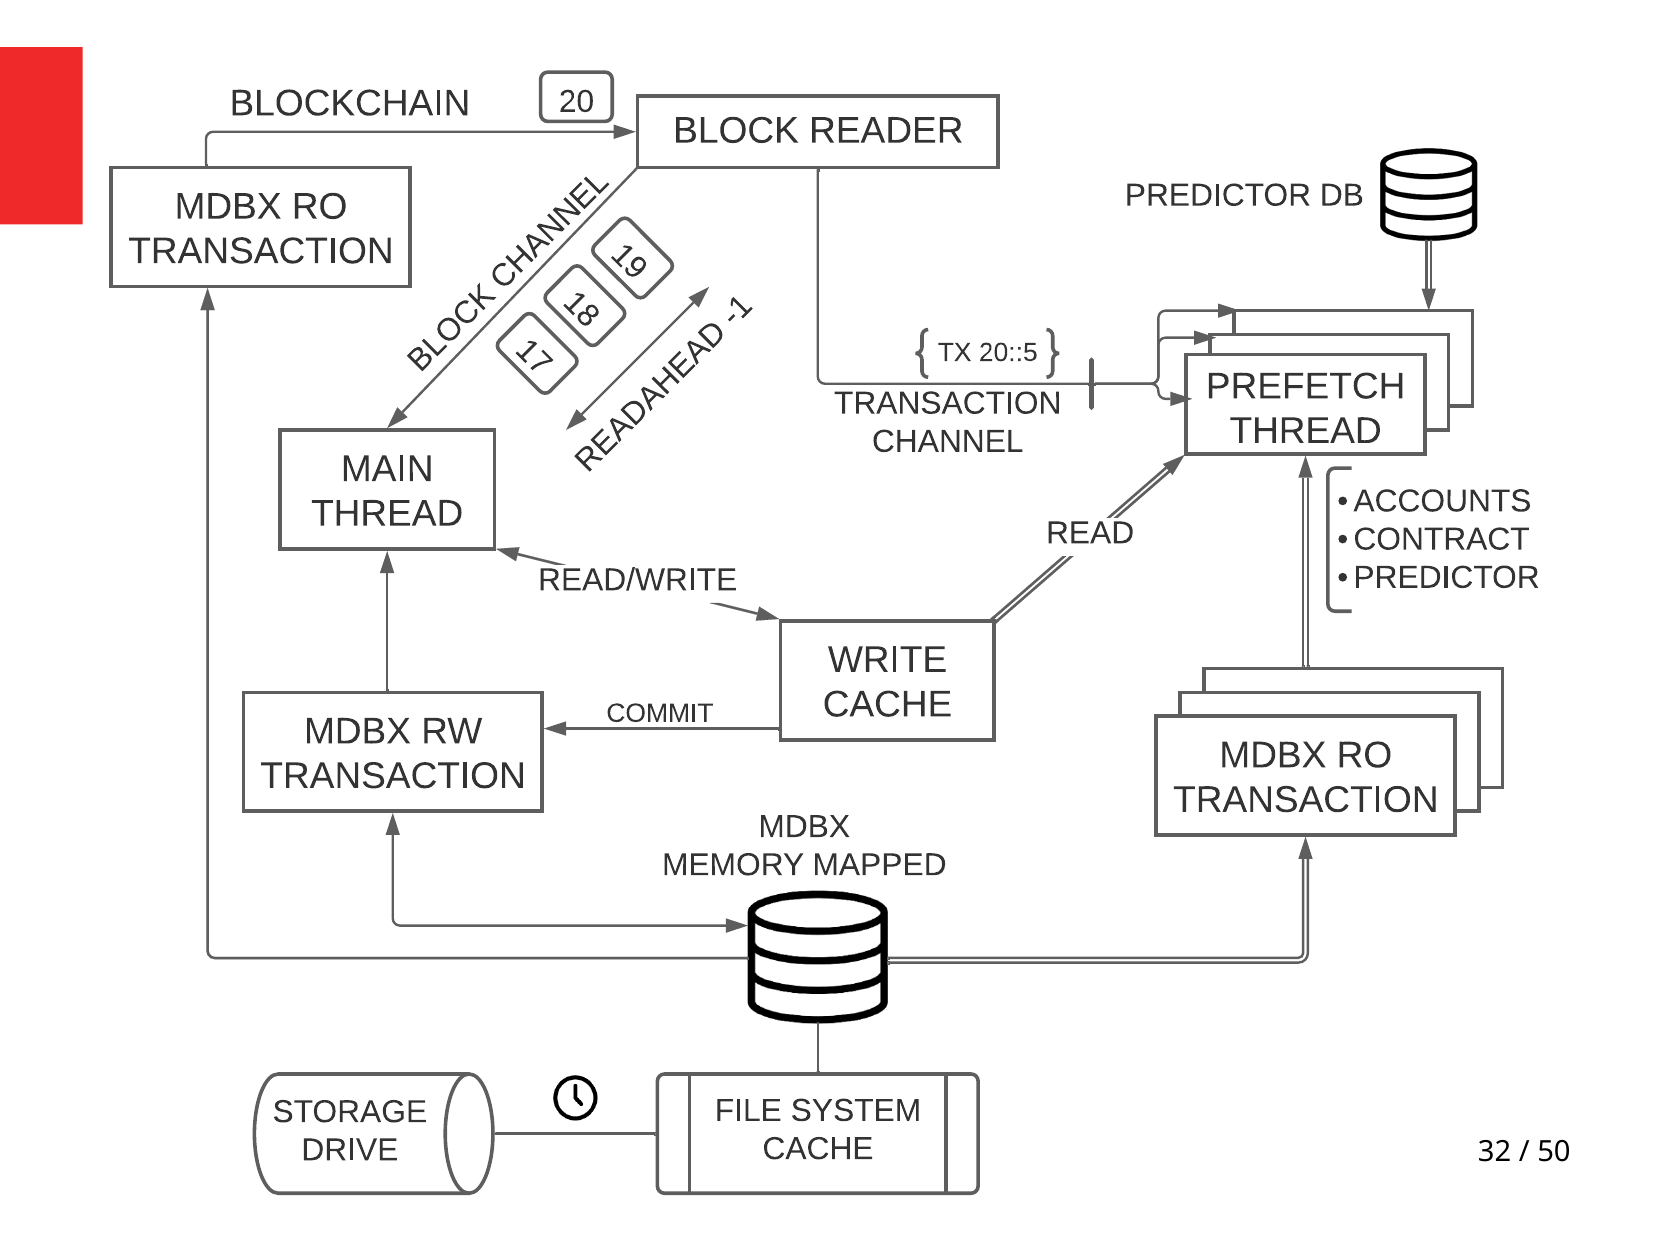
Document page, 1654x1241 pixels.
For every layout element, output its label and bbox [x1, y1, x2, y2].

picture [86, 47, 1591, 1218]
